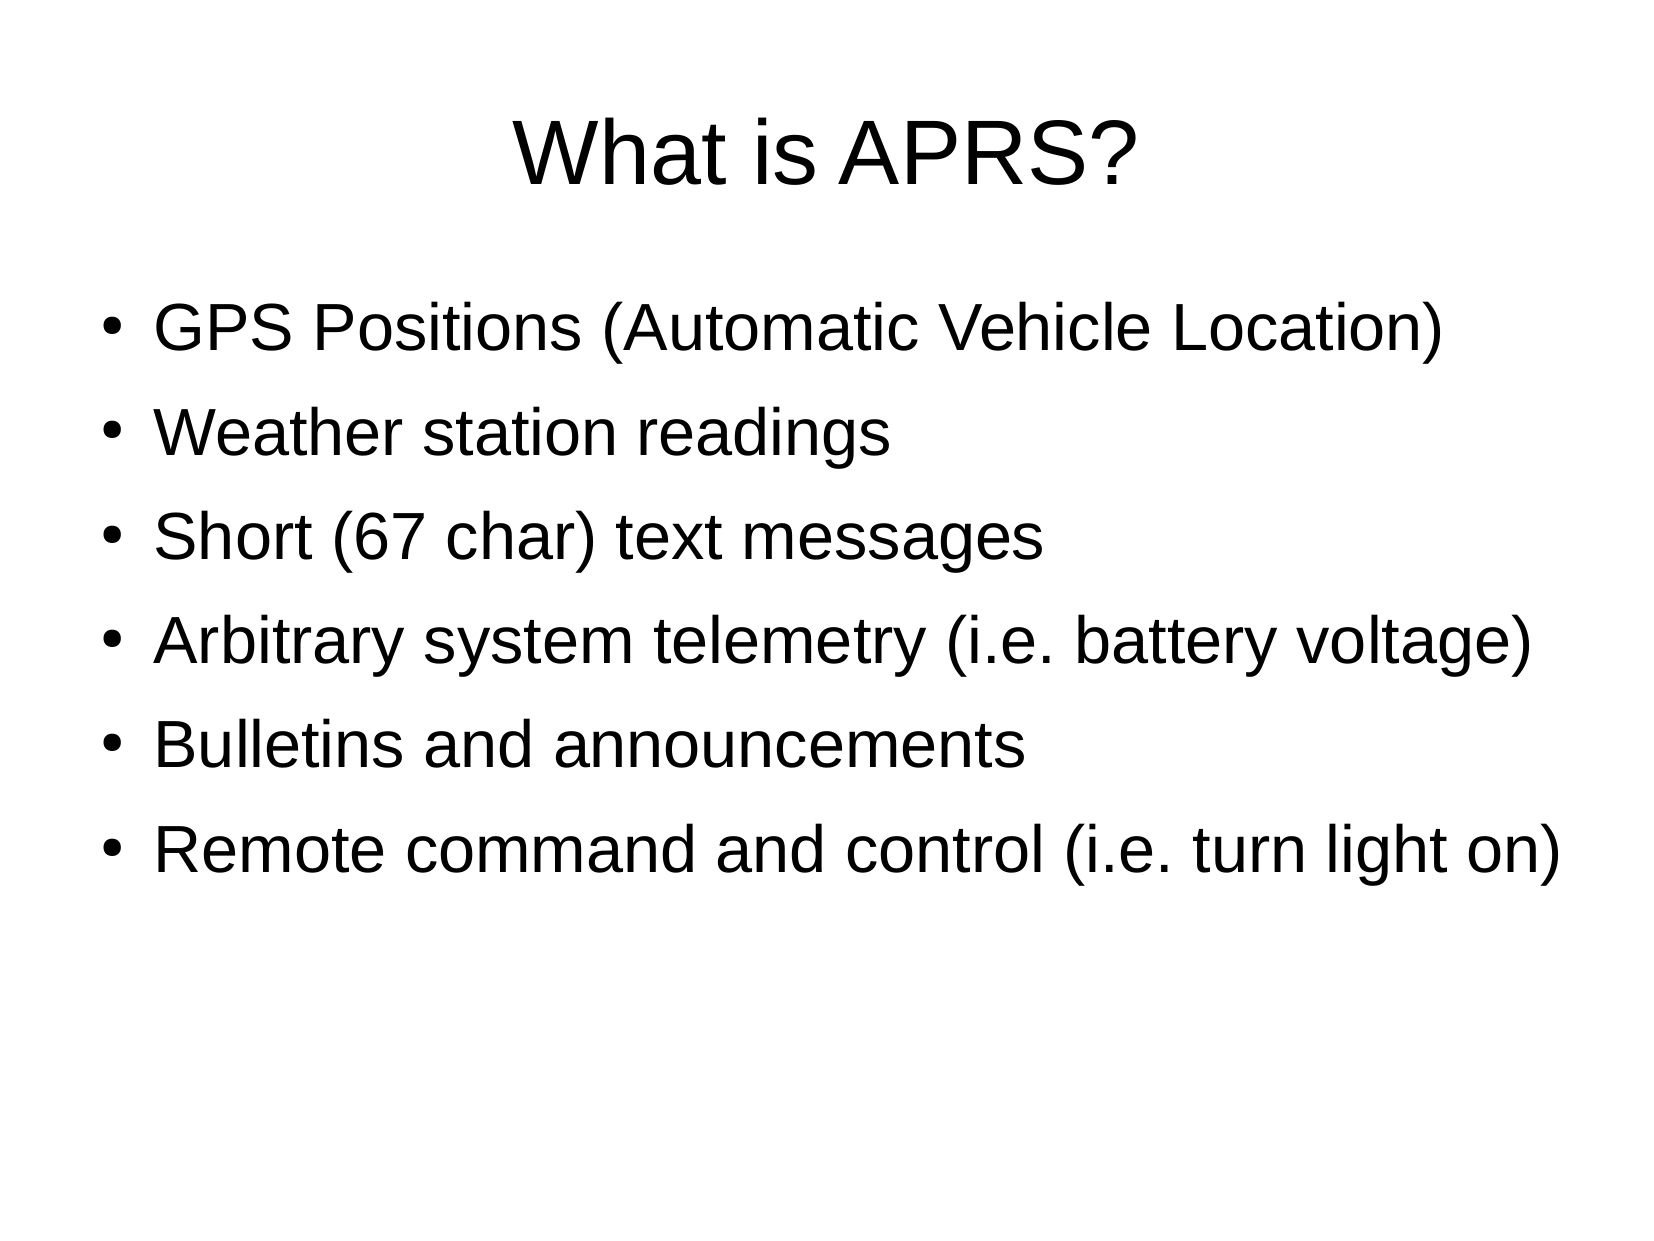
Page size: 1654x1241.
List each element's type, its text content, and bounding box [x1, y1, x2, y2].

list GPS Positions (Automatic Vehicle Location) Weather station readings Short (67 char) text messages Arbitrary system telemetry (i.e. battery voltage) Bulletins and announcements Remote command and control (i.e. turn light on) [82, 290, 1571, 1010]
title What is APRS? [82, 49, 1571, 257]
